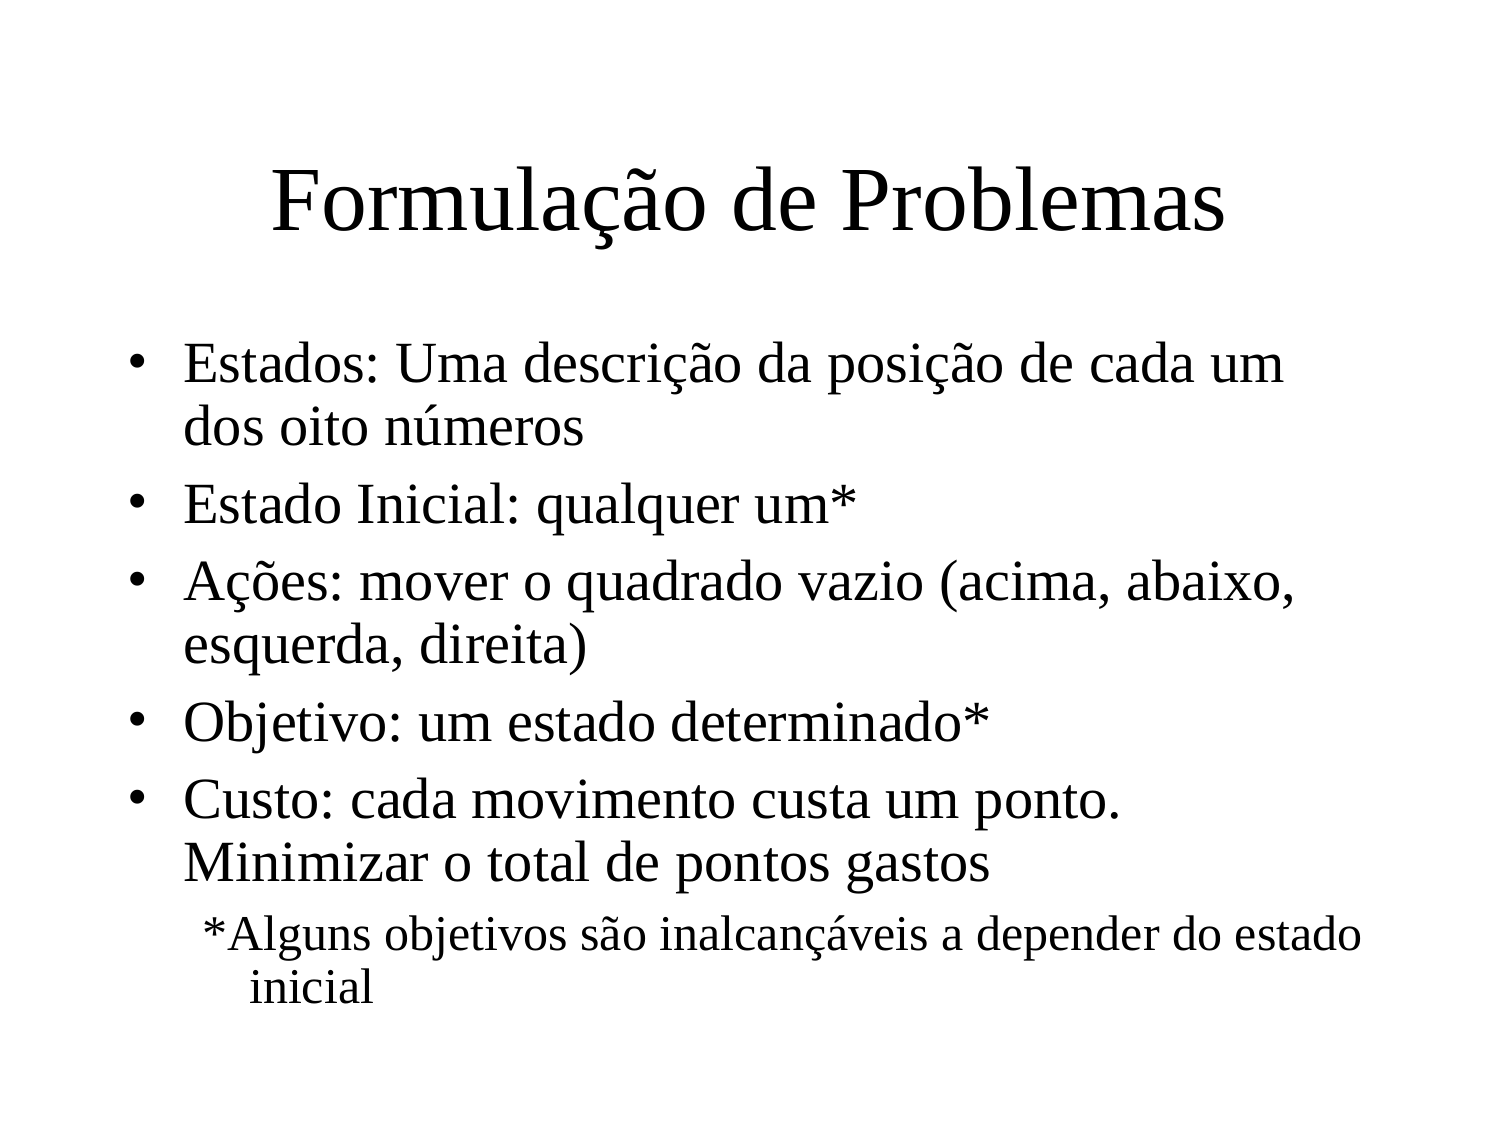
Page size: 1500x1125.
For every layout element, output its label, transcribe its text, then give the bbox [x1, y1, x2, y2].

list Estados: Uma descrição da posição de cada um dos oito números Estado Inicial: qualquer um* Ações: mover o quadrado vazio (acima, abaixo, esquerda, direita) Objetivo: um estado determinado* Custo: cada movimento custa um ponto. Minimizar o total de pontos gastos *Alguns objetivos são inalcançáveis a depender do estado inicial [112, 324, 1388, 1023]
title Formulação de Problemas [112, 99, 1388, 288]
